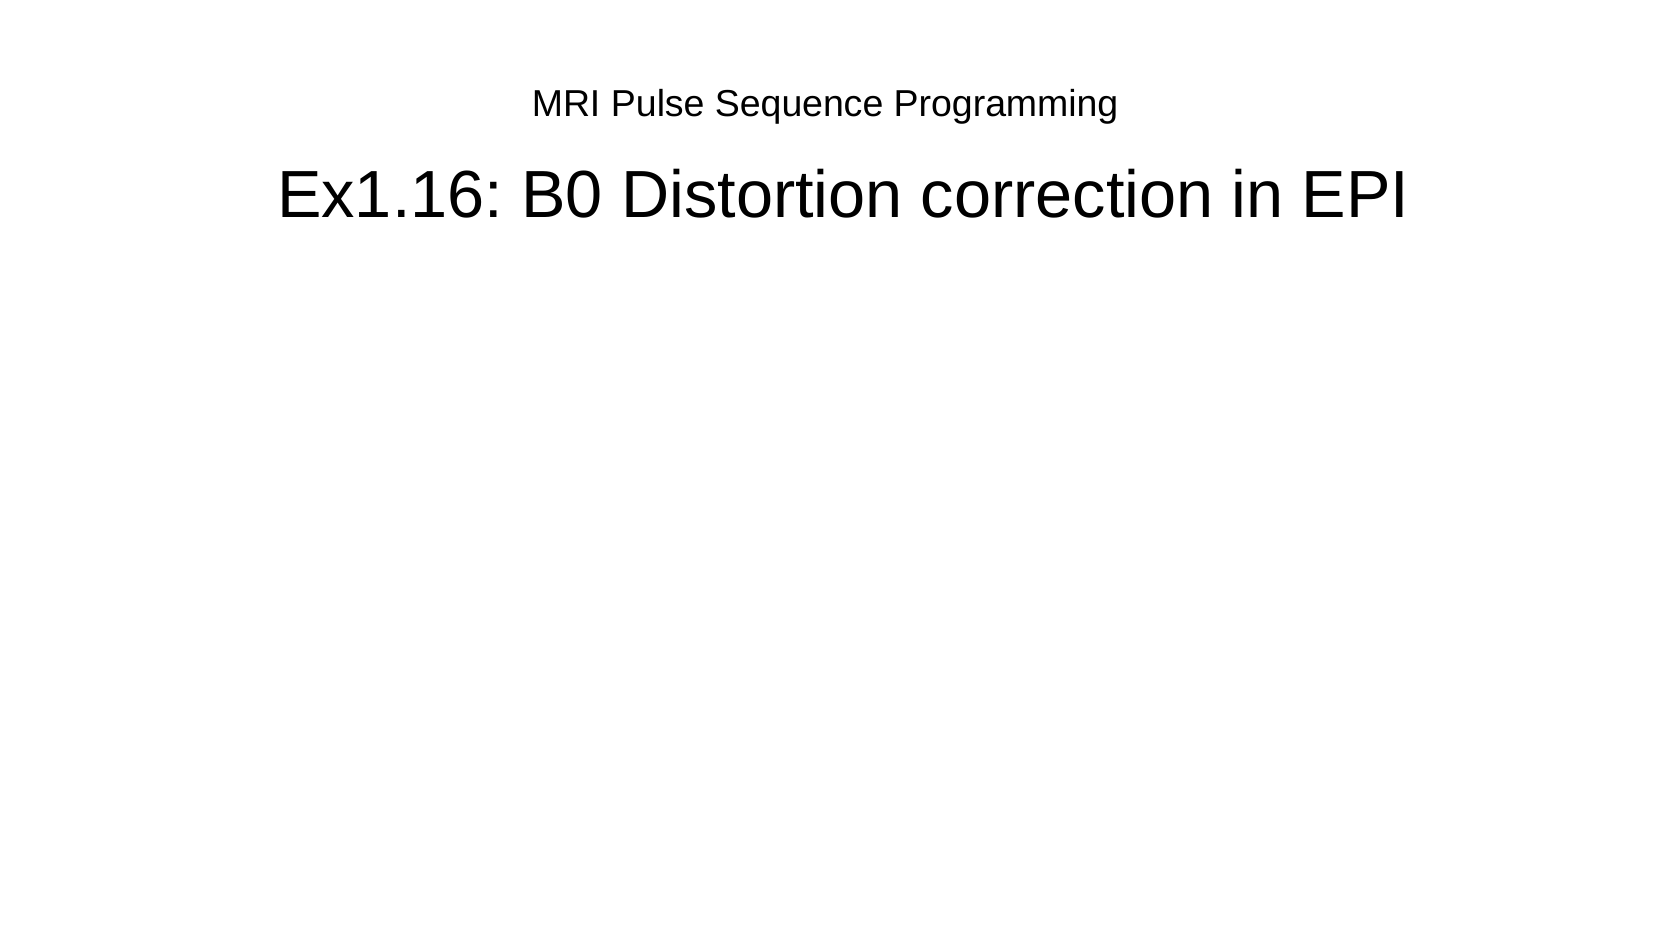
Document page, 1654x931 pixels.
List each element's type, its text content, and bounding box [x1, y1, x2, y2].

text_box MRI Pulse Sequence Programming [225, 75, 1426, 132]
text_box Ex1.16: B0 Distortion correction in EPI [112, 150, 1576, 263]
